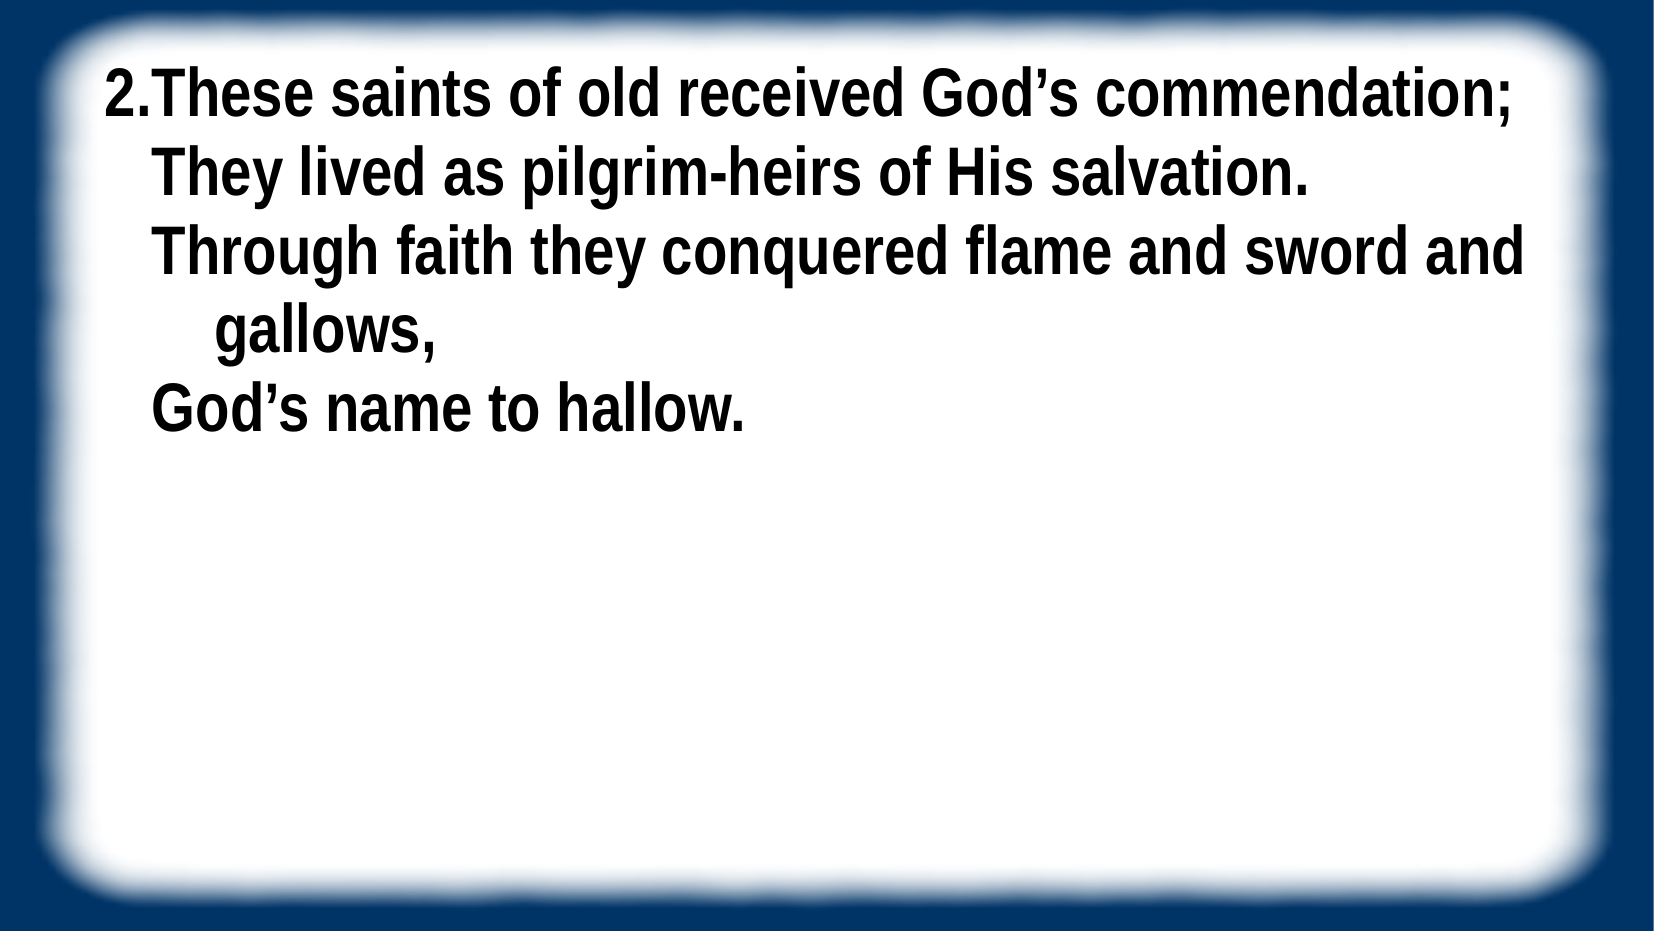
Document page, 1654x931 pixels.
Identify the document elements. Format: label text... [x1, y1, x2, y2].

picture [0, 0, 1654, 931]
text_box 2.These saints of old received God’s commendation; They lived as pilgrim-heirs of His salvation. Through faith they conquered flame and sword and gallows, God’s name to hallow. [90, 45, 1561, 454]
